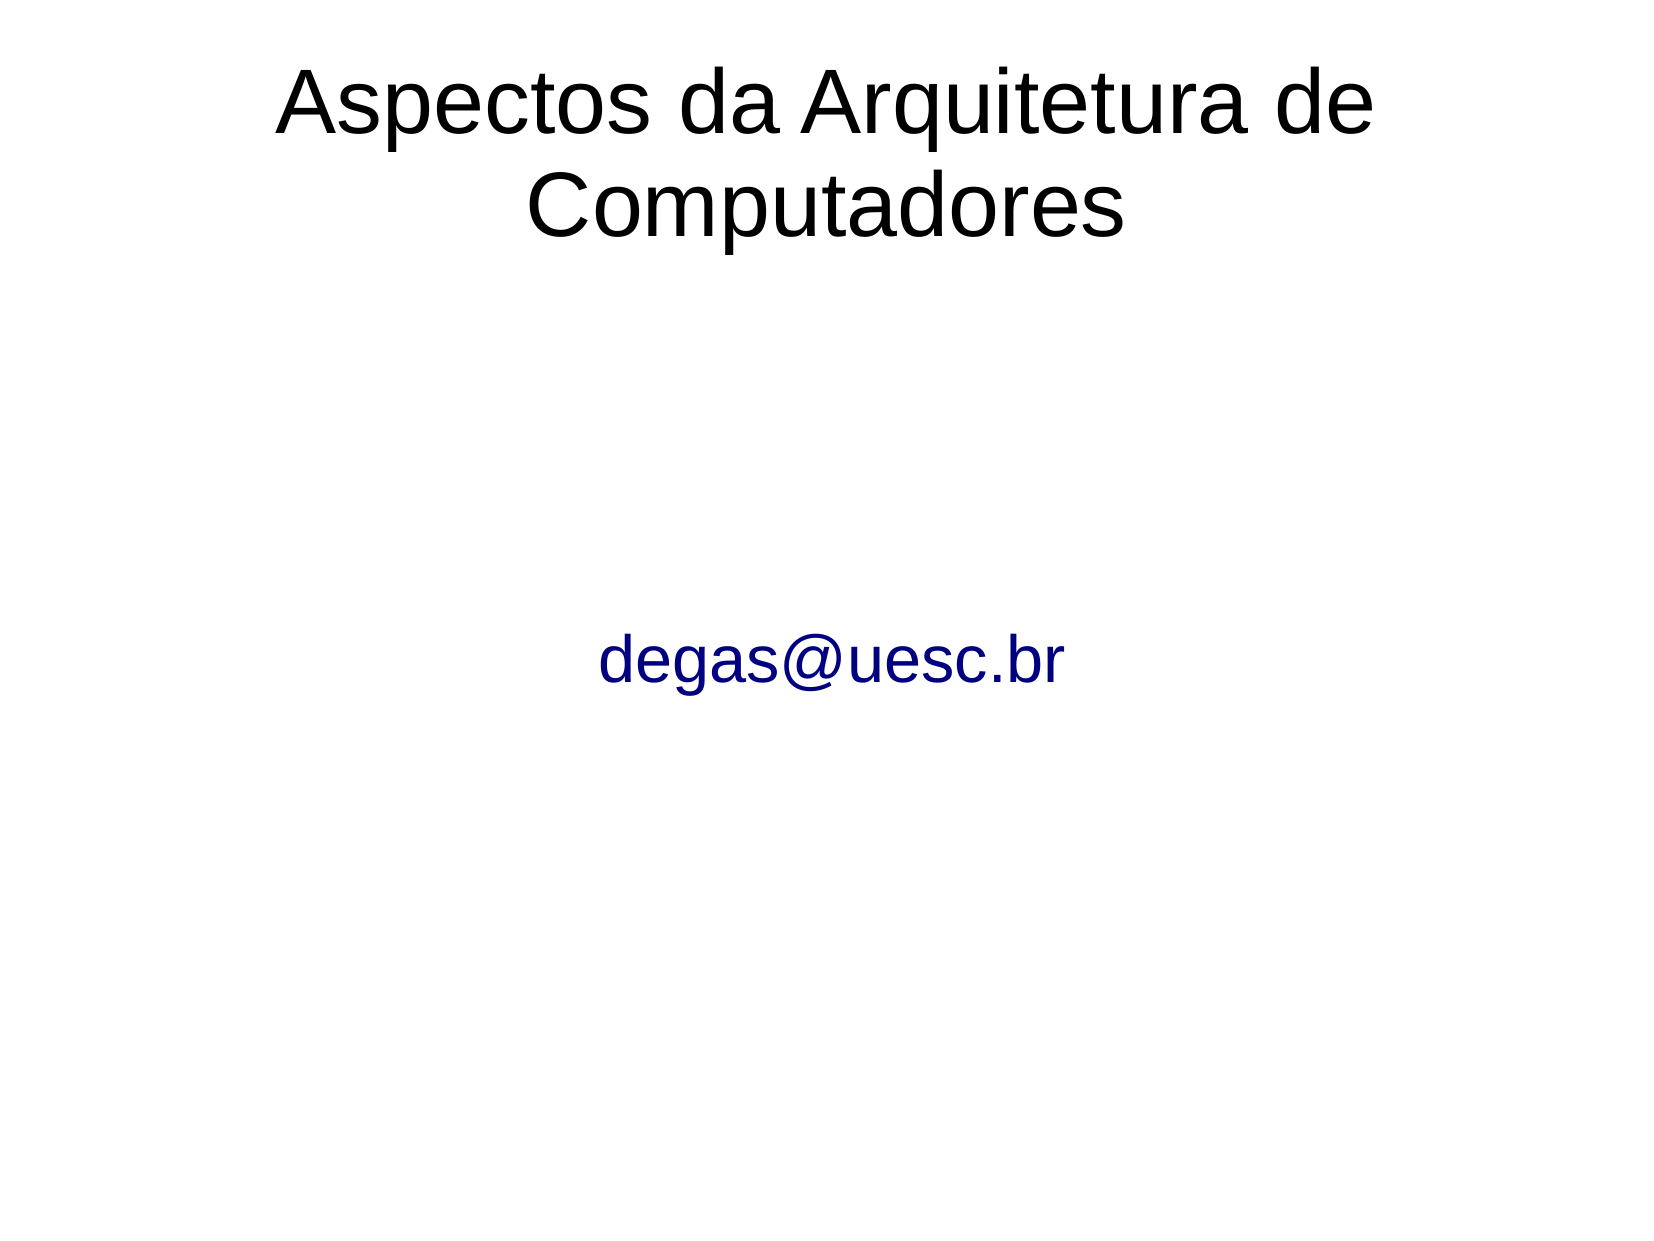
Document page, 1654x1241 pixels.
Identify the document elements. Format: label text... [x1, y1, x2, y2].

title Aspectos da Arquitetura de Computadores [82, 49, 1571, 257]
subtitle degas@uesc.br [88, 295, 1577, 1099]
